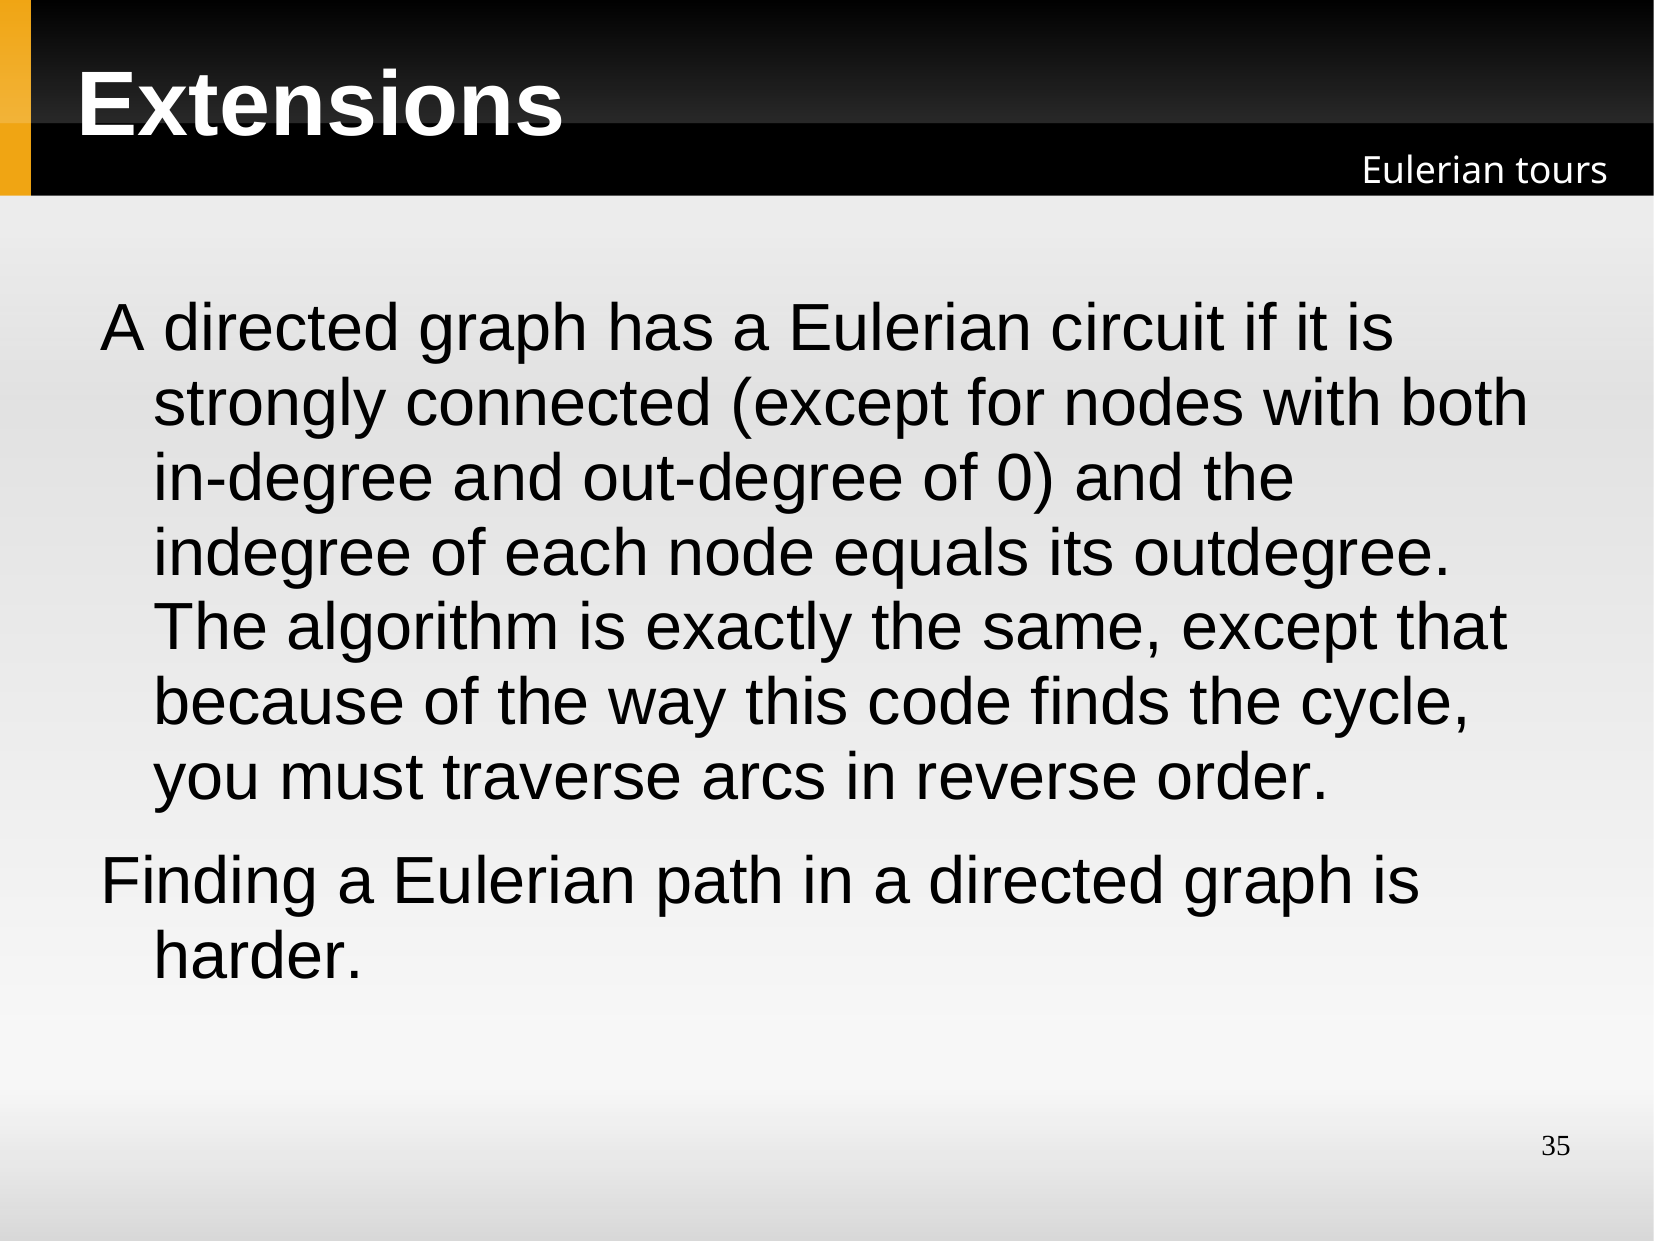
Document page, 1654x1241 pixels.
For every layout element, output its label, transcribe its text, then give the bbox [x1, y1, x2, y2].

picture [0, 0, 1654, 1241]
title Extensions [76, 7, 1565, 200]
list A directed graph has a Eulerian circuit if it is strongly connected (except for nodes with both in-degree and out-degree of 0) and the indegree of each node equals its outdegree. The algorithm is exactly the same, except that because of the way this code finds the cycle, you must traverse arcs in reverse order. Finding a Eulerian path in a directed graph is harder. [82, 290, 1571, 1094]
